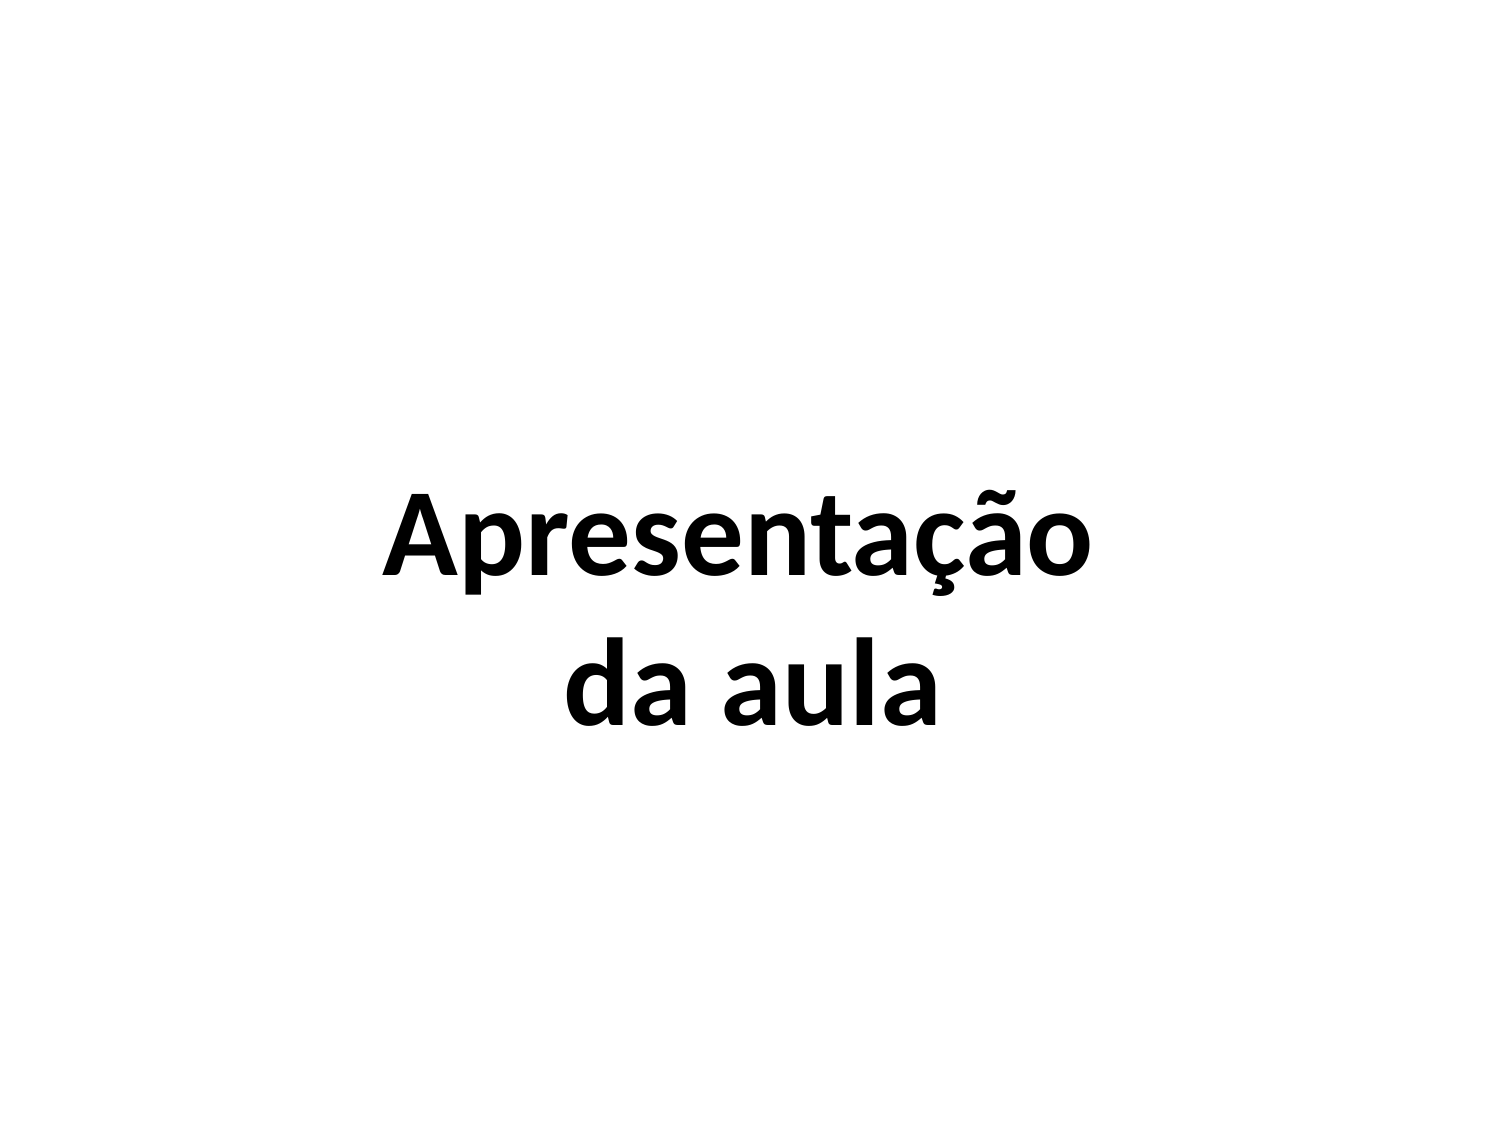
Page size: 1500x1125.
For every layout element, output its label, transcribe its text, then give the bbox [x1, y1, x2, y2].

text_box Apresentação da aula [88, 442, 1418, 758]
